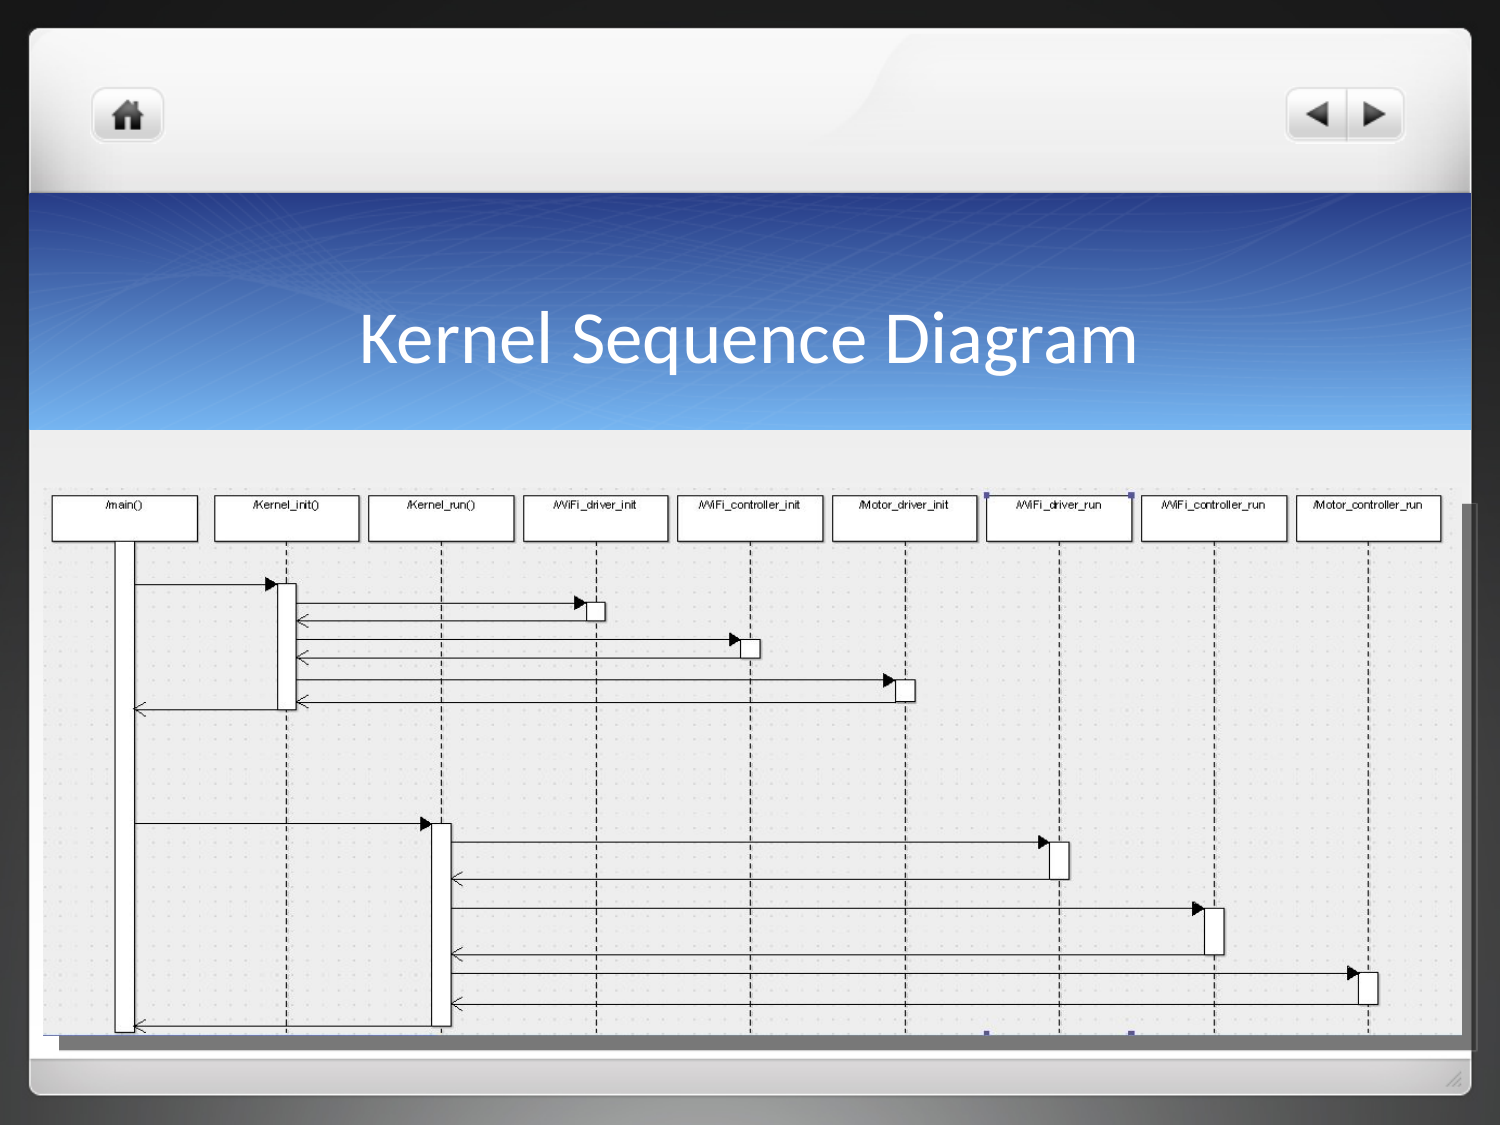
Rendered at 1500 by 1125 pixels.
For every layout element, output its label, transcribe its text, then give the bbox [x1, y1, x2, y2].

picture [0, 0, 1500, 1125]
title Kernel Sequence Diagram [68, 240, 1432, 426]
